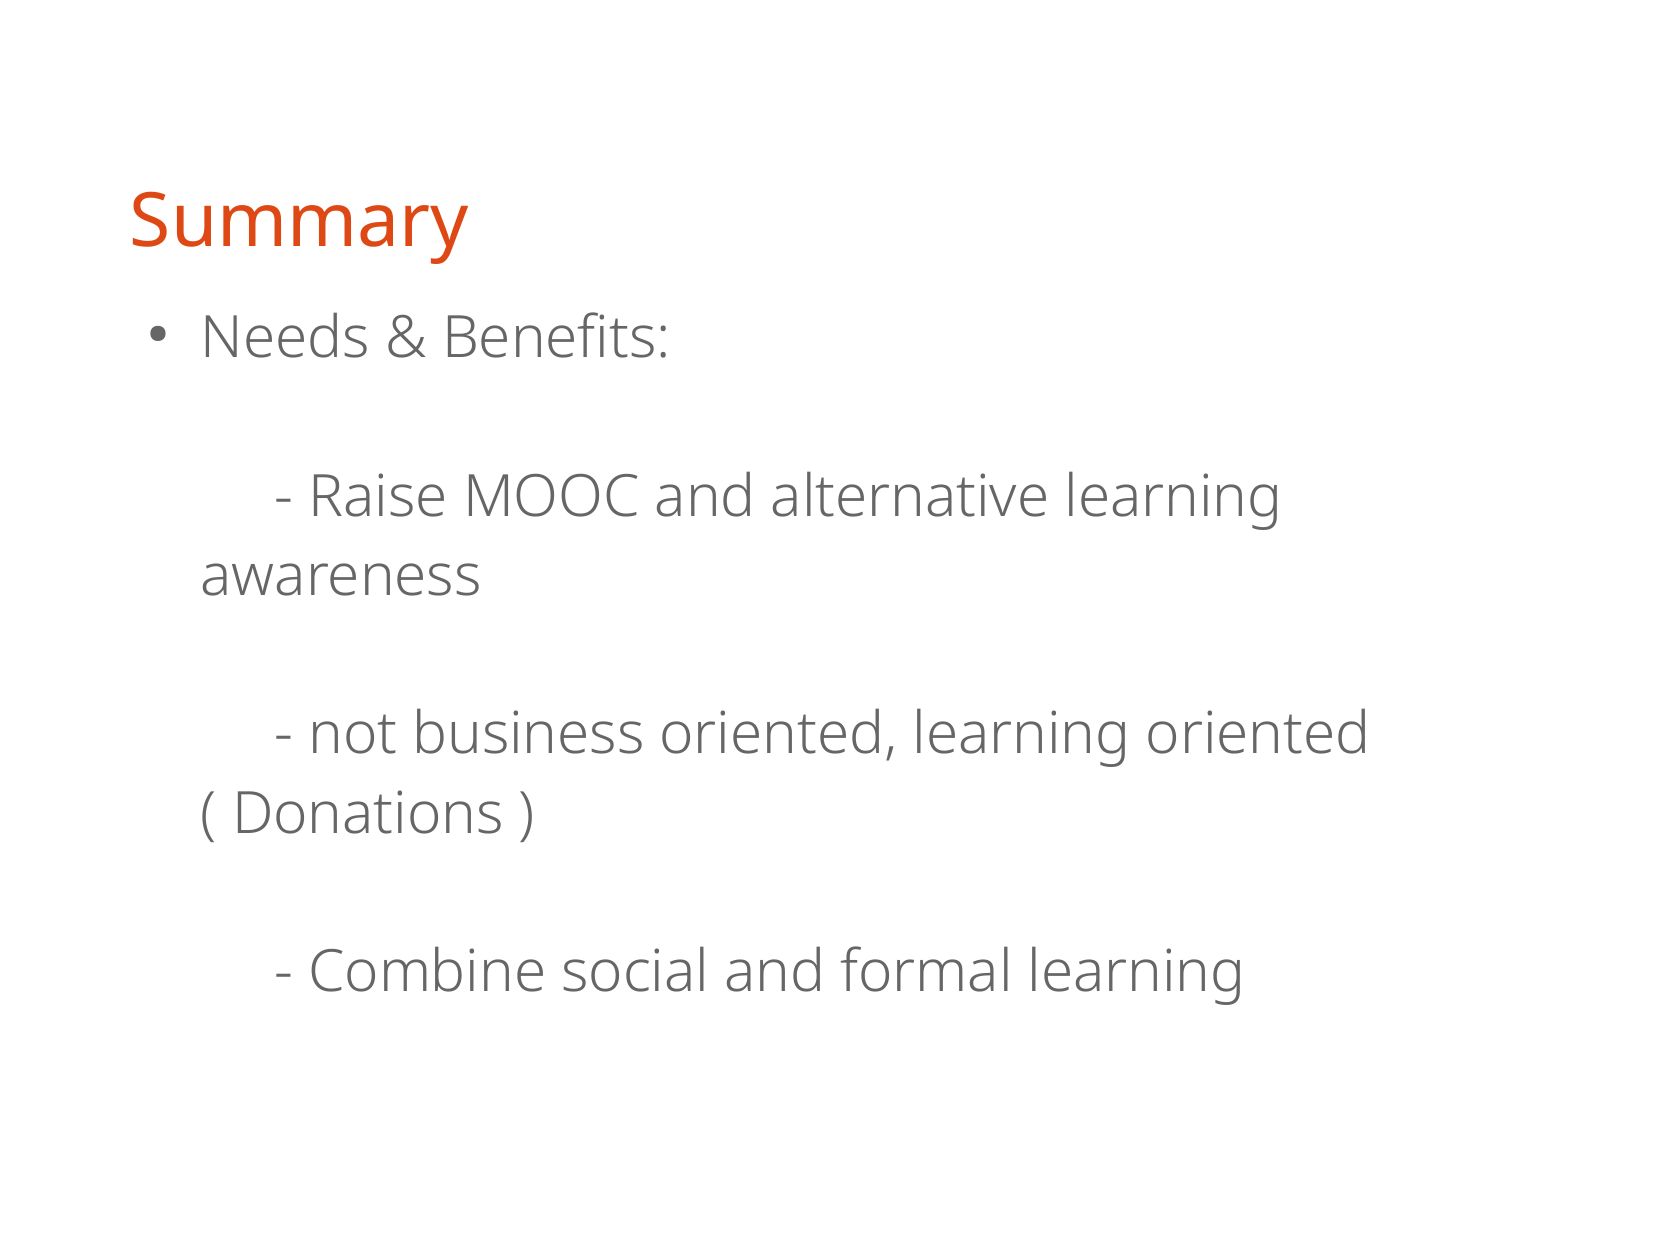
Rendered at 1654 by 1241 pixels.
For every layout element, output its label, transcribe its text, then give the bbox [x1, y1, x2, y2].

title Summary [129, 153, 1518, 281]
list Needs & Benefits: - Raise MOOC and alternative learning awareness - not business oriented, learning oriented ( Donations ) - Combine social and formal learning [129, 295, 1518, 1010]
